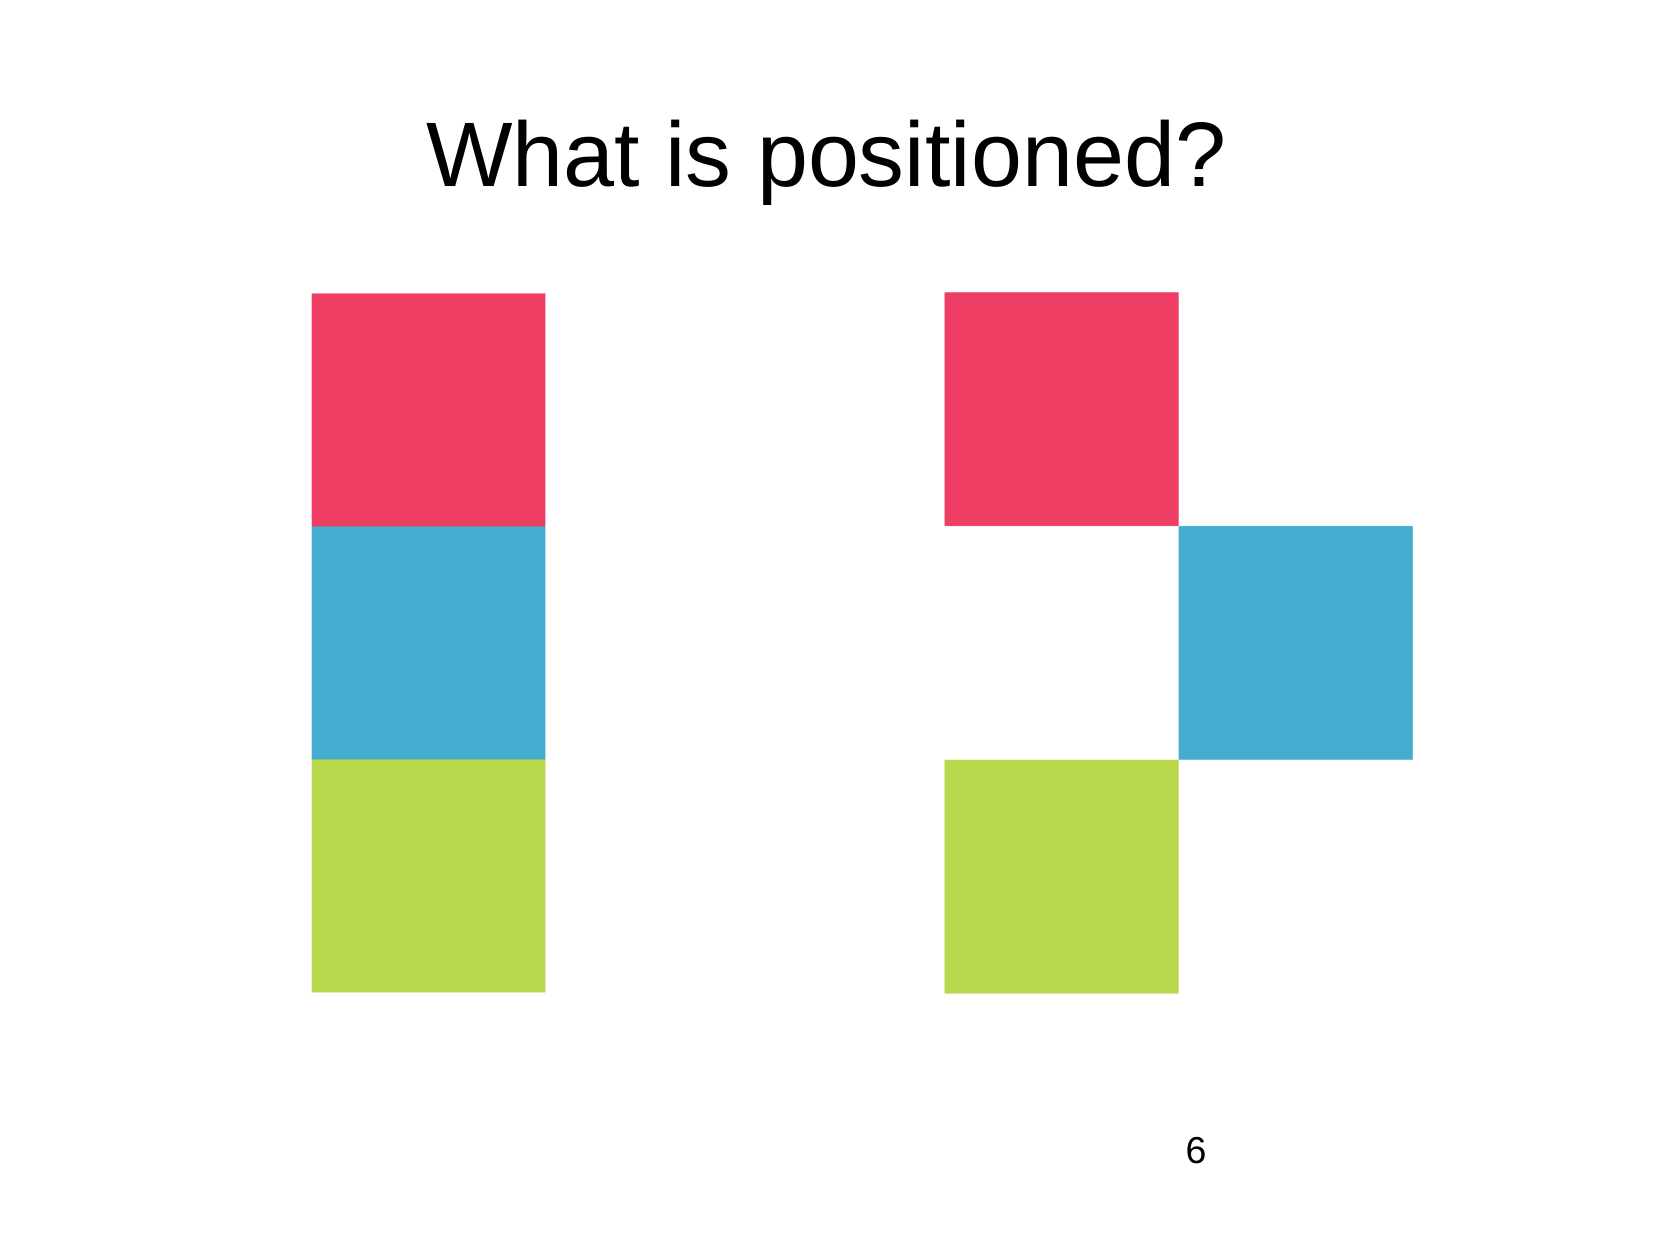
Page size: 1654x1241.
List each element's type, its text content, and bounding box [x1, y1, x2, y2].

picture [306, 290, 570, 1010]
title What is positioned? [82, 49, 1571, 257]
picture [940, 290, 1427, 1010]
